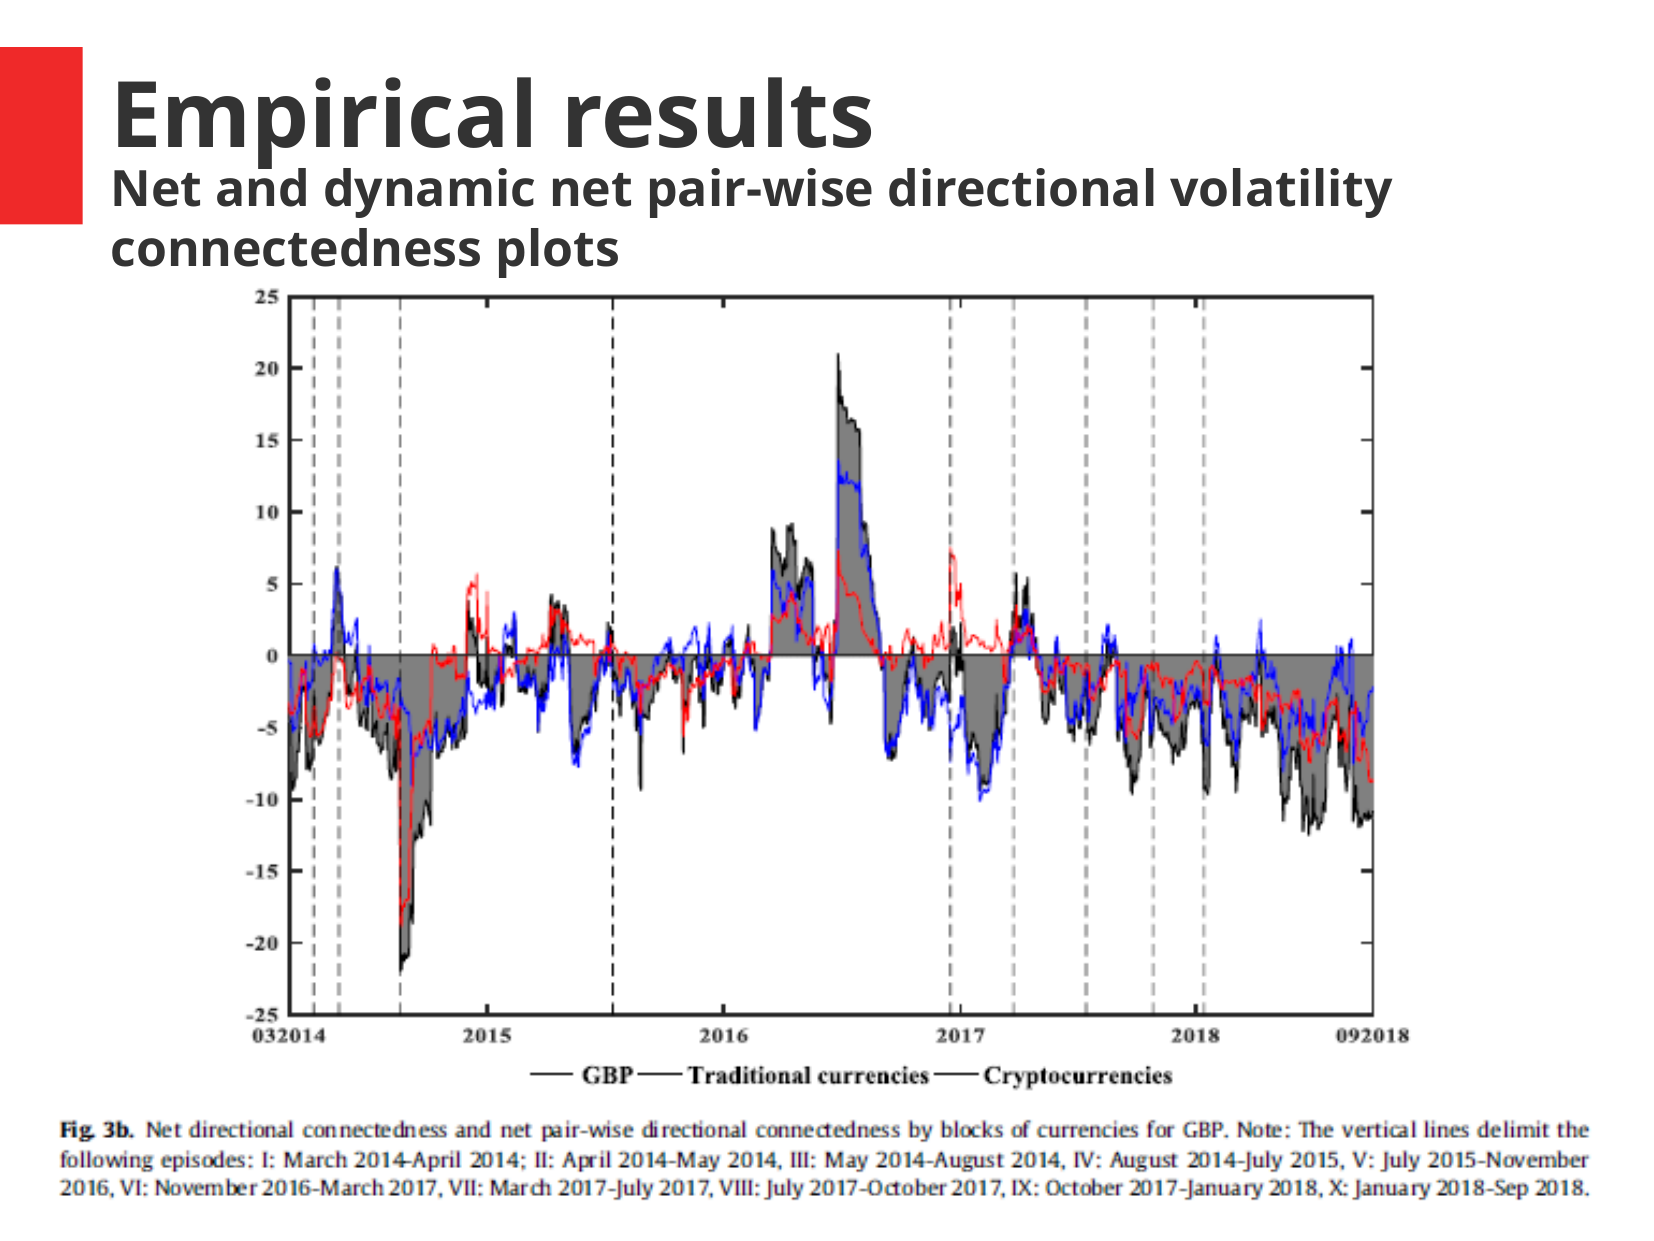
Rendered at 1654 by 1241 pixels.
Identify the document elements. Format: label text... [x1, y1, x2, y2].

text_box Net and dynamic net pair-wise directional volatility connectedness plots [95, 148, 1654, 286]
text_box Empirical results [95, 48, 1642, 148]
picture [54, 274, 1600, 1211]
